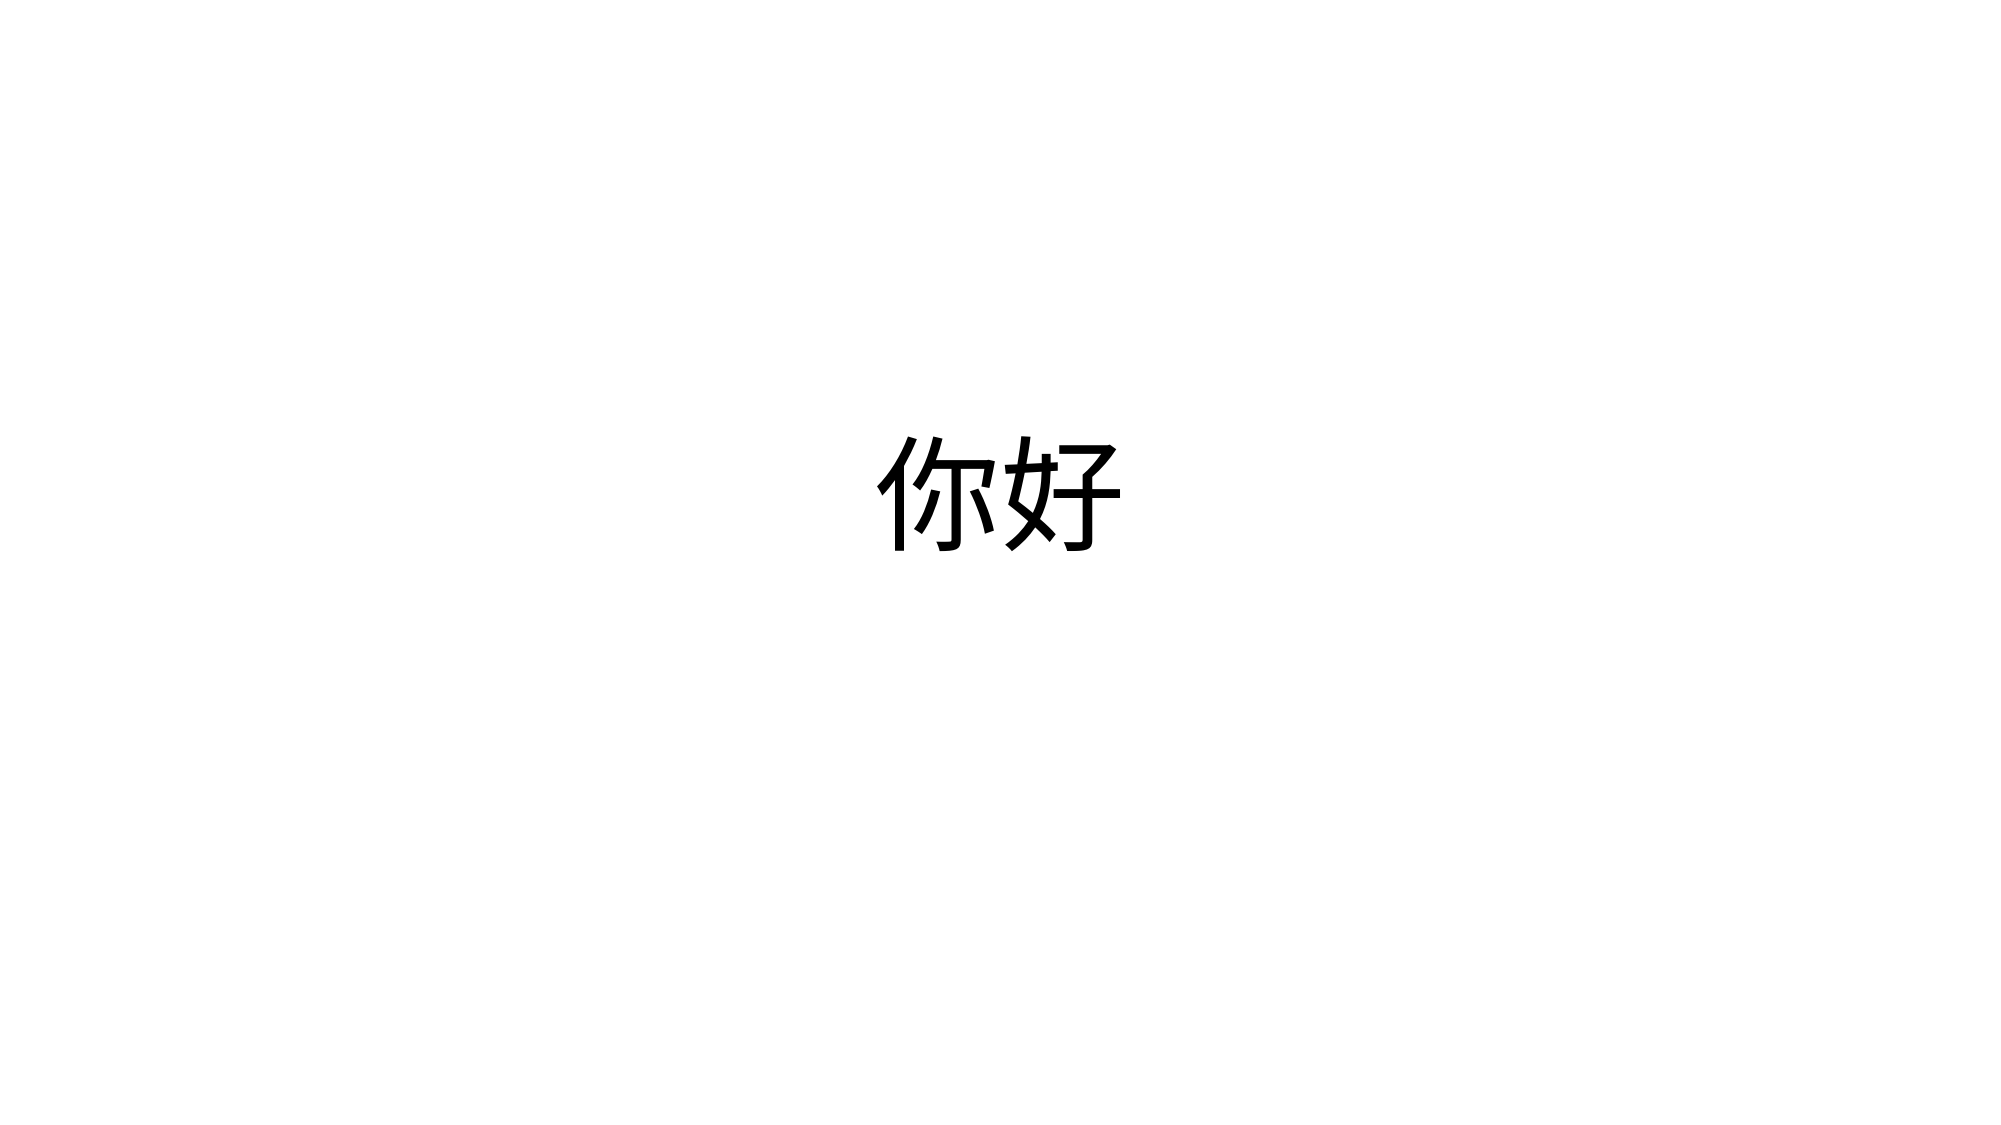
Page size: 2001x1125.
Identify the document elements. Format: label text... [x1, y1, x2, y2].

title 你好 [249, 184, 1750, 576]
